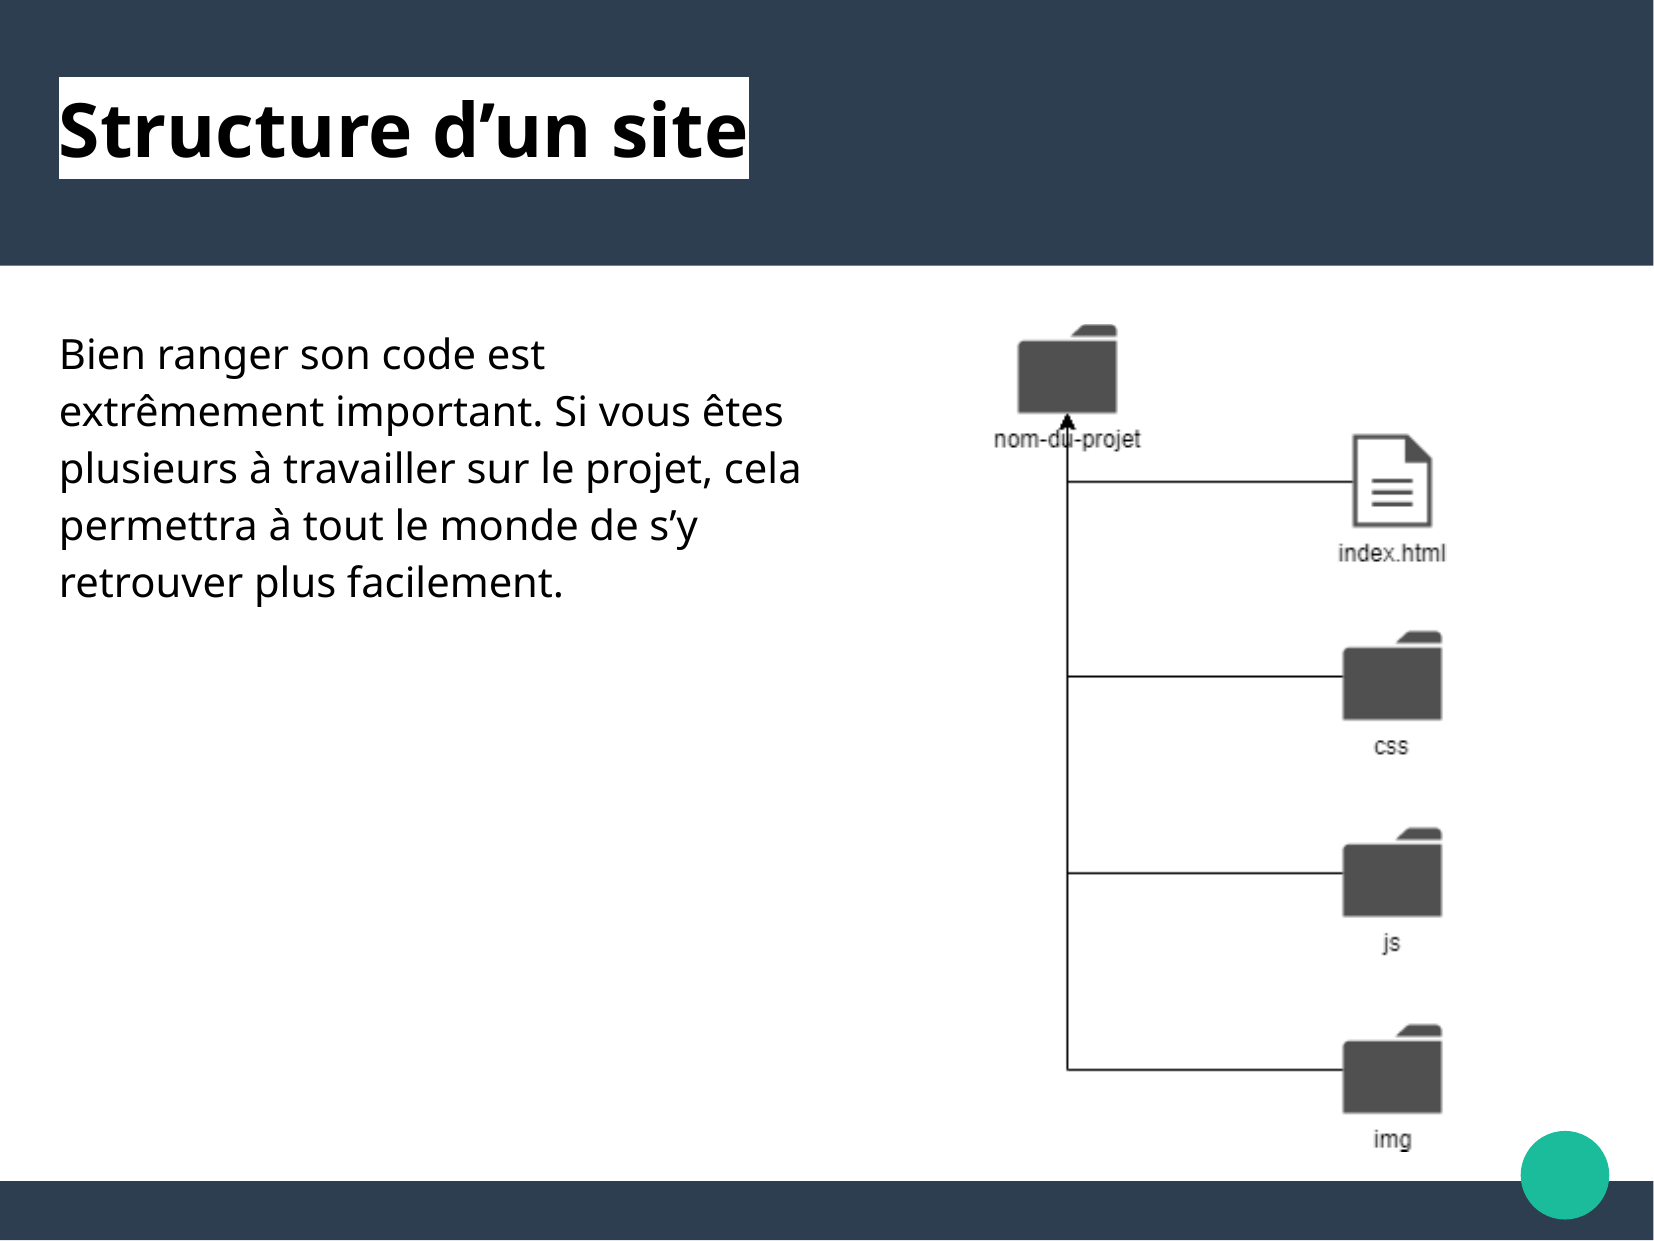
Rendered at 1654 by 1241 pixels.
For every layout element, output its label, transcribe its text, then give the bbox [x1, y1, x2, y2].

picture [994, 324, 1447, 1152]
title Structure d’un site [59, 49, 1595, 207]
list Bien ranger son code est extrêmement important. Si vous êtes plusieurs à travailler sur le projet, cela permettra à tout le monde de s’y retrouver plus facilement. [59, 324, 809, 1152]
